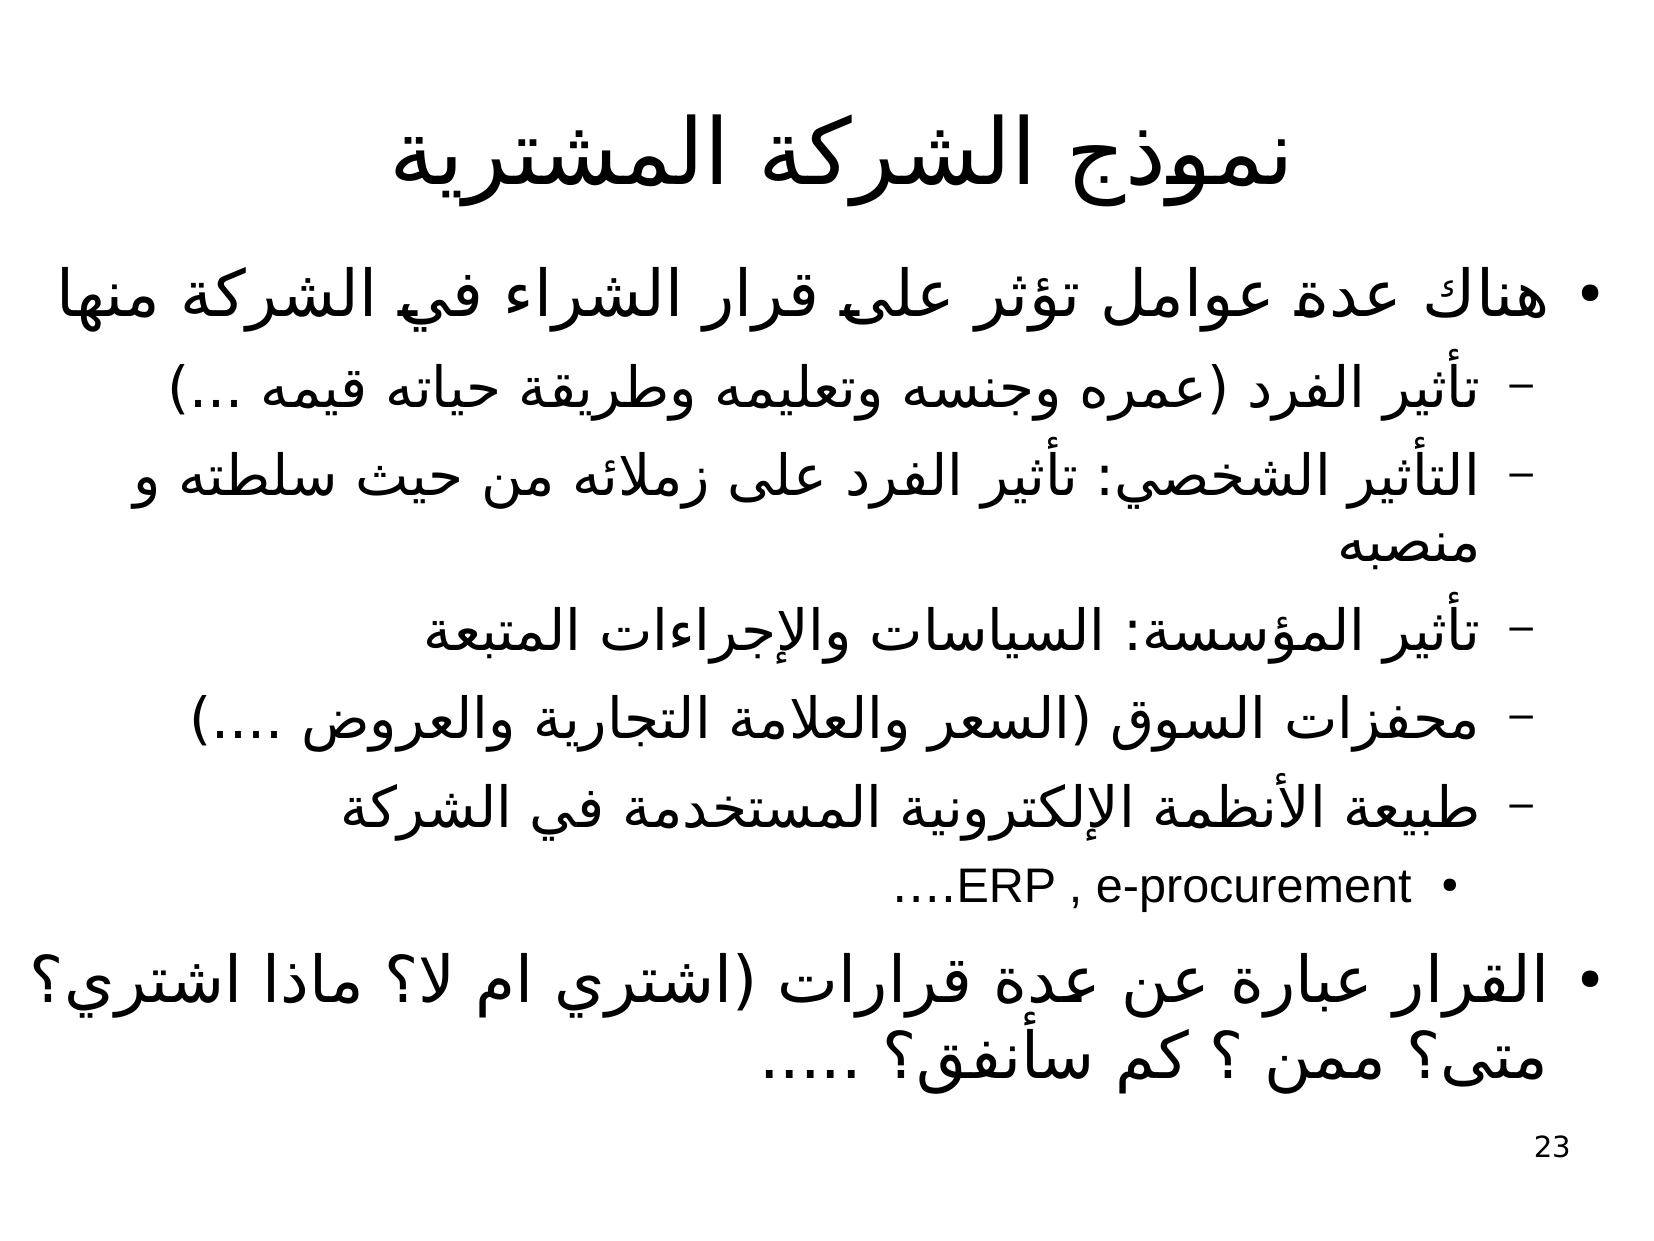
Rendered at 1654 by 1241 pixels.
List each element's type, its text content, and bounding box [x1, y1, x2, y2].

list هناك عدة عوامل تؤثر على قرار الشراء في الشركة منها تأثير الفرد (عمره وجنسه وتعليمه وطريقة حياته قيمه ...) التأثير الشخصي: تأثير الفرد على زملائه من حيث سلطته و منصبه تأثير المؤسسة: السياسات والإجراءات المتبعة محفزات السوق (السعر والعلامة التجارية والعروض ....) طبيعة الأنظمة الإلكترونية المستخدمة في الشركة ERP , e-procurement…. القرار عبارة عن عدة قرارات (اشتري ام لا؟ ماذا اشتري؟ متى؟ ممن ؟ كم سأنفق؟ ..... [11, 256, 1619, 1111]
title نموذج الشركة المشترية [82, 49, 1571, 256]
